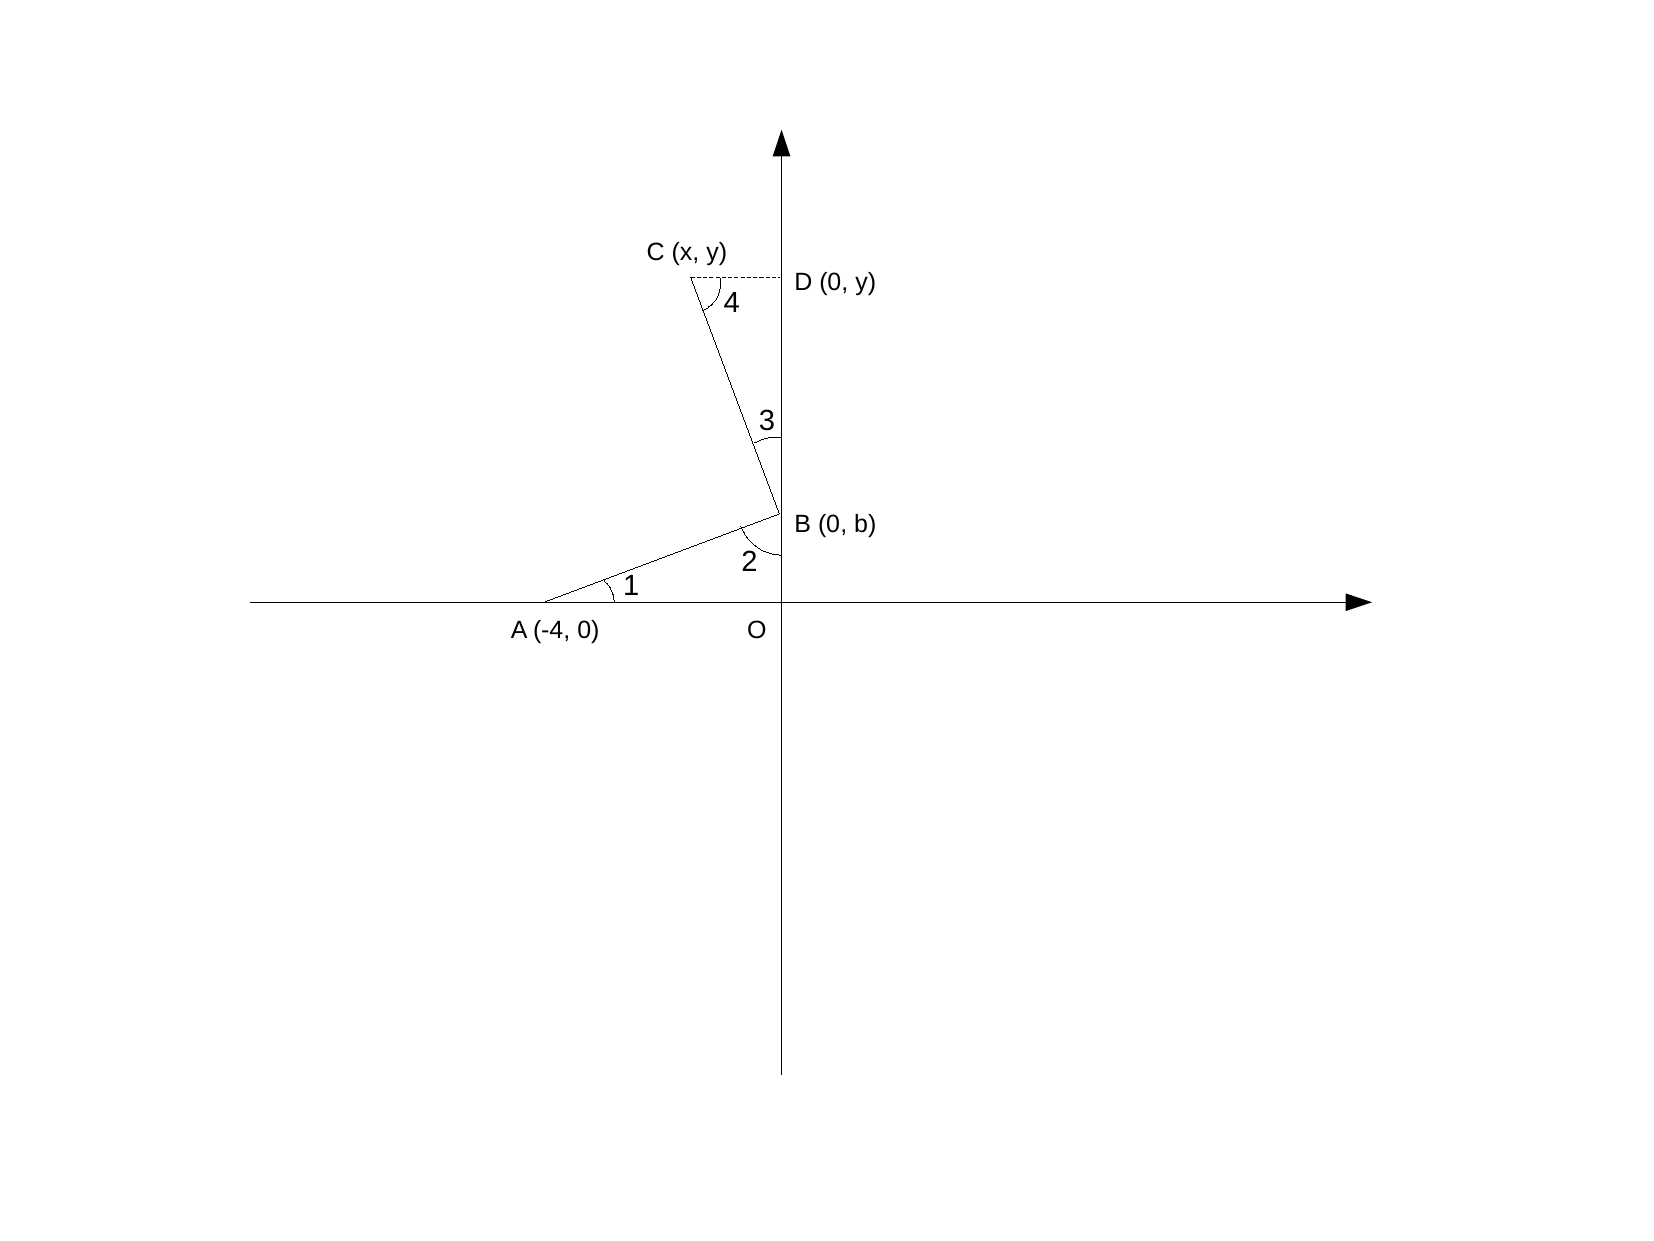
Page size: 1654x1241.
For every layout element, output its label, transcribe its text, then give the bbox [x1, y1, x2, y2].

text_box O [732, 608, 782, 652]
text_box 2 [726, 537, 773, 586]
text_box D (0, y) [779, 260, 891, 303]
text_box 3 [744, 396, 790, 444]
text_box A (-4, 0) [496, 608, 615, 652]
text_box 1 [608, 561, 655, 610]
text_box C (x, y) [631, 230, 742, 274]
text_box B (0, b) [779, 502, 892, 545]
text_box 4 [708, 278, 755, 326]
